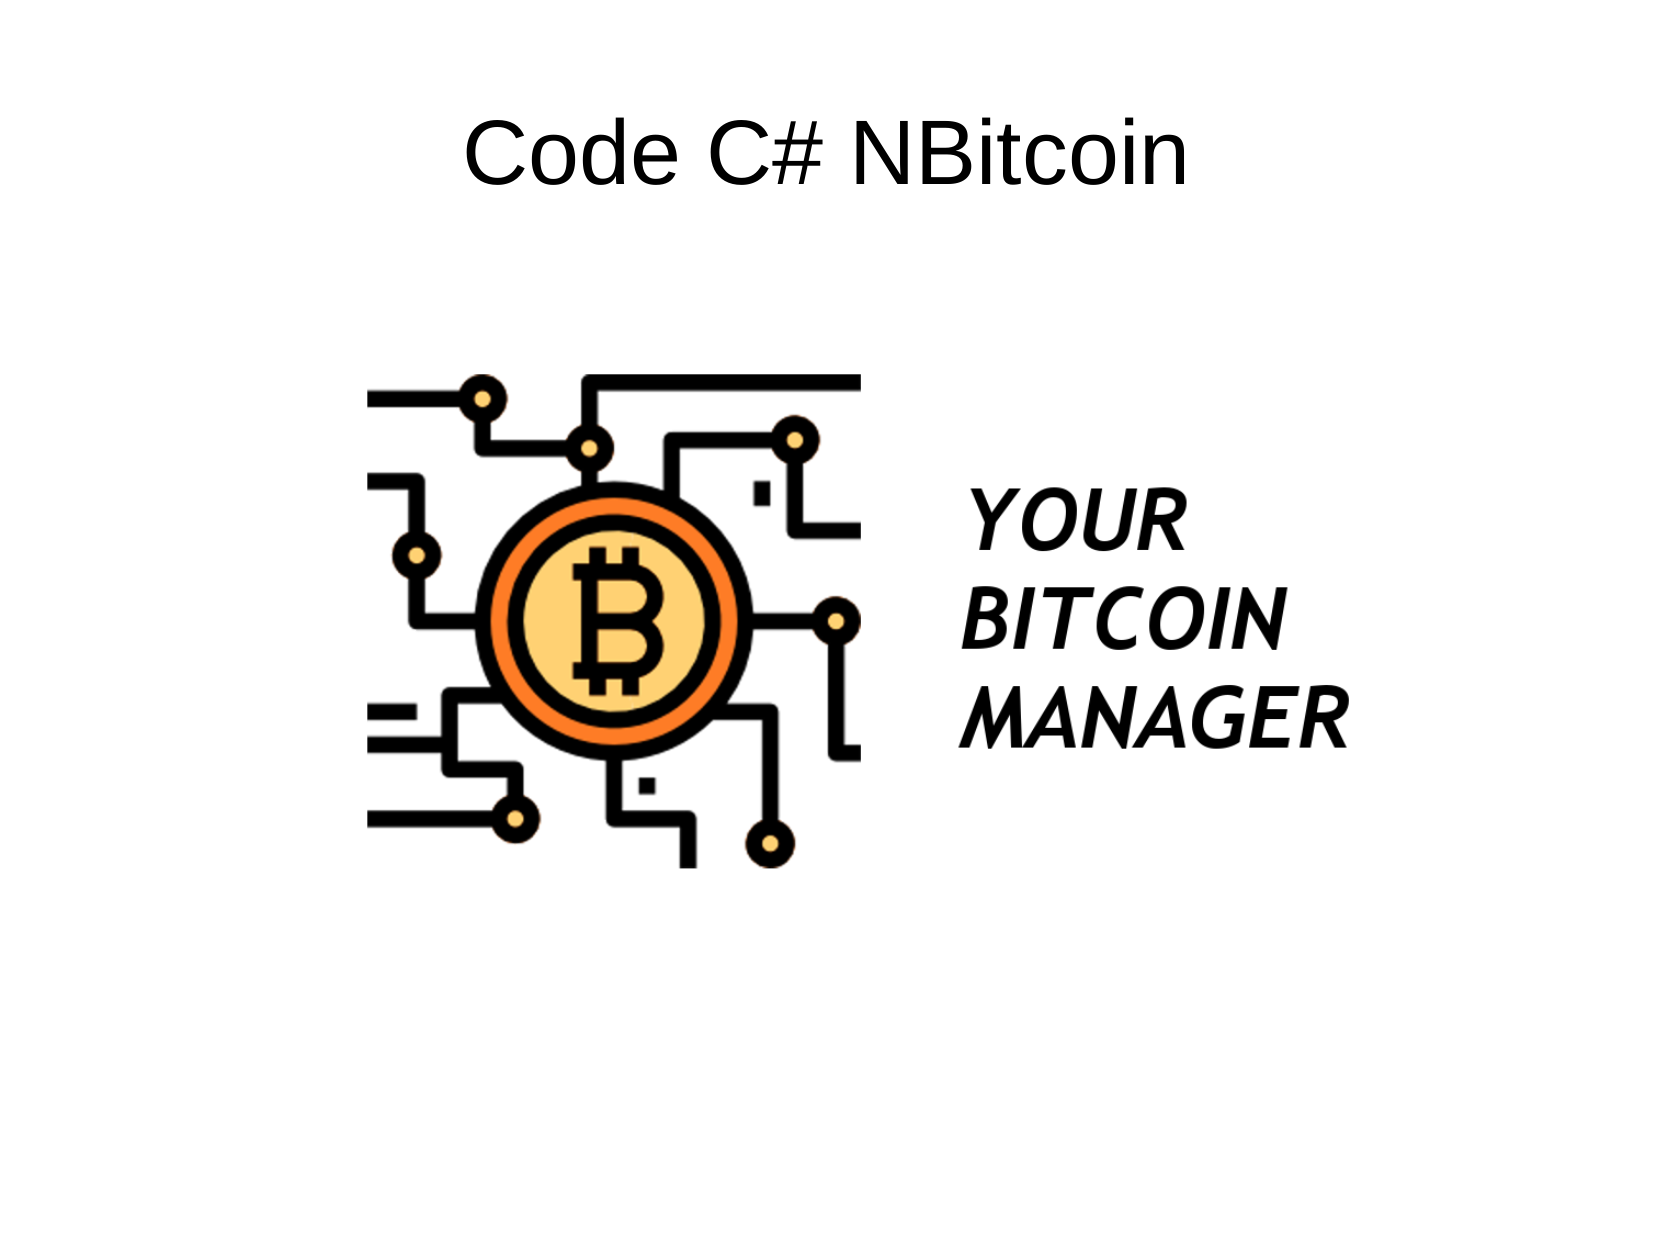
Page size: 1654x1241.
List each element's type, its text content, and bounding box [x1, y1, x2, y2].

picture [295, 337, 1418, 886]
title Code C# NBitcoin [82, 49, 1571, 257]
